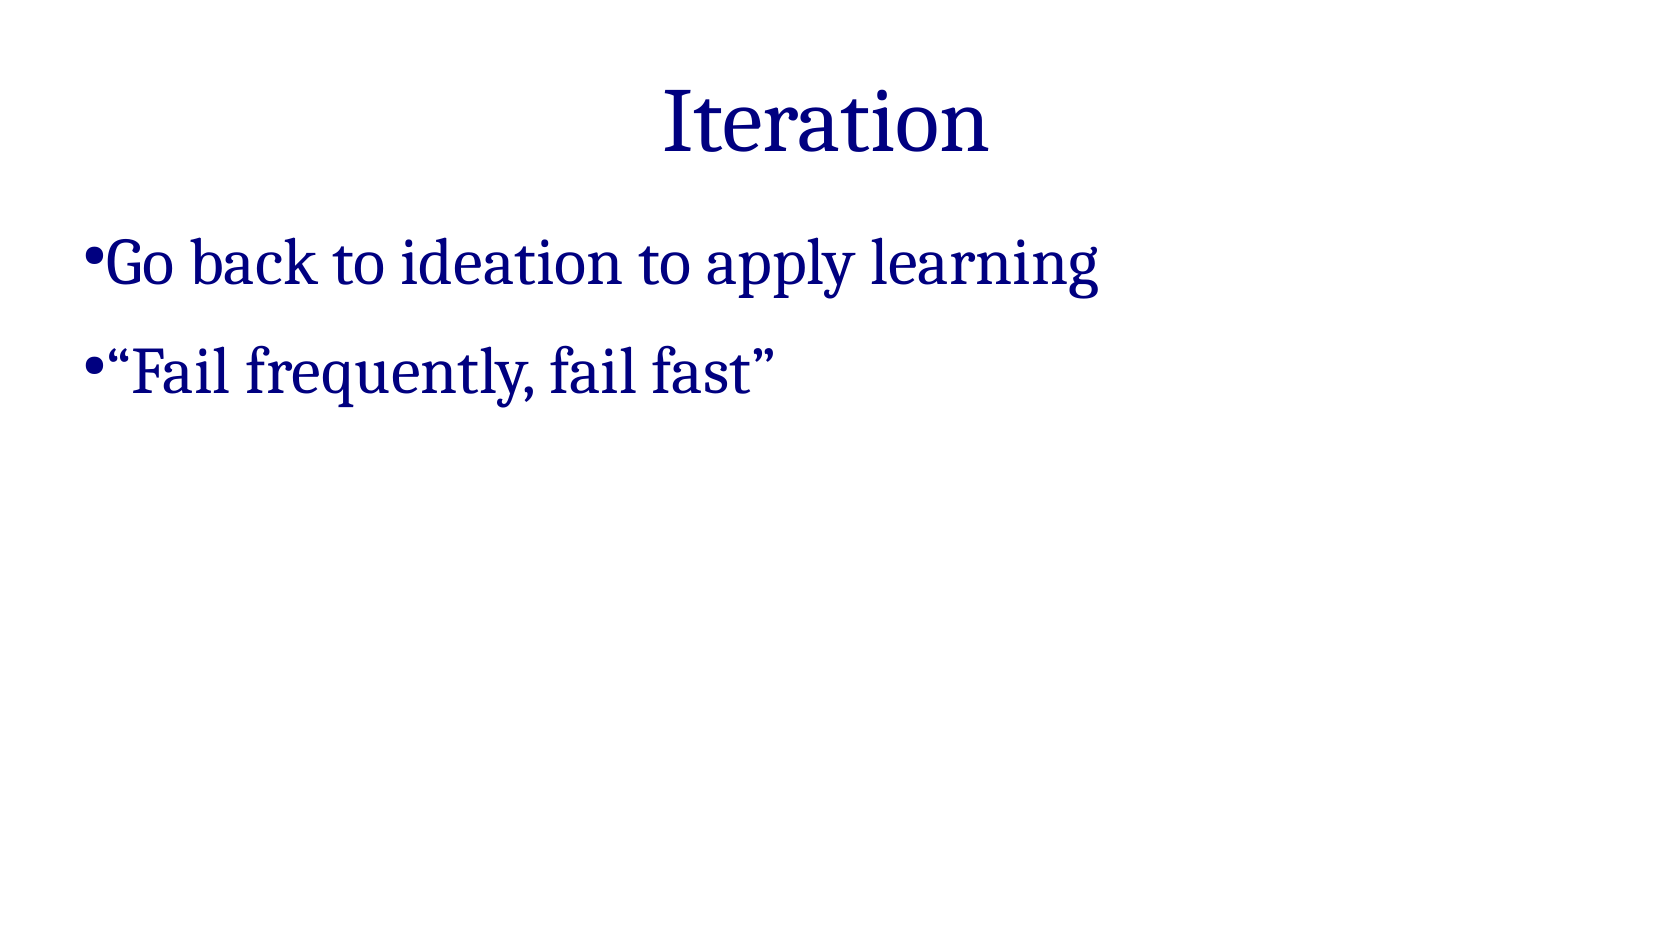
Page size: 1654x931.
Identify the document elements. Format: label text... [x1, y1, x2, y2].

title Iteration [82, 37, 1571, 193]
list Go back to ideation to apply learning “Fail frequently, fail fast” [82, 217, 1571, 758]
